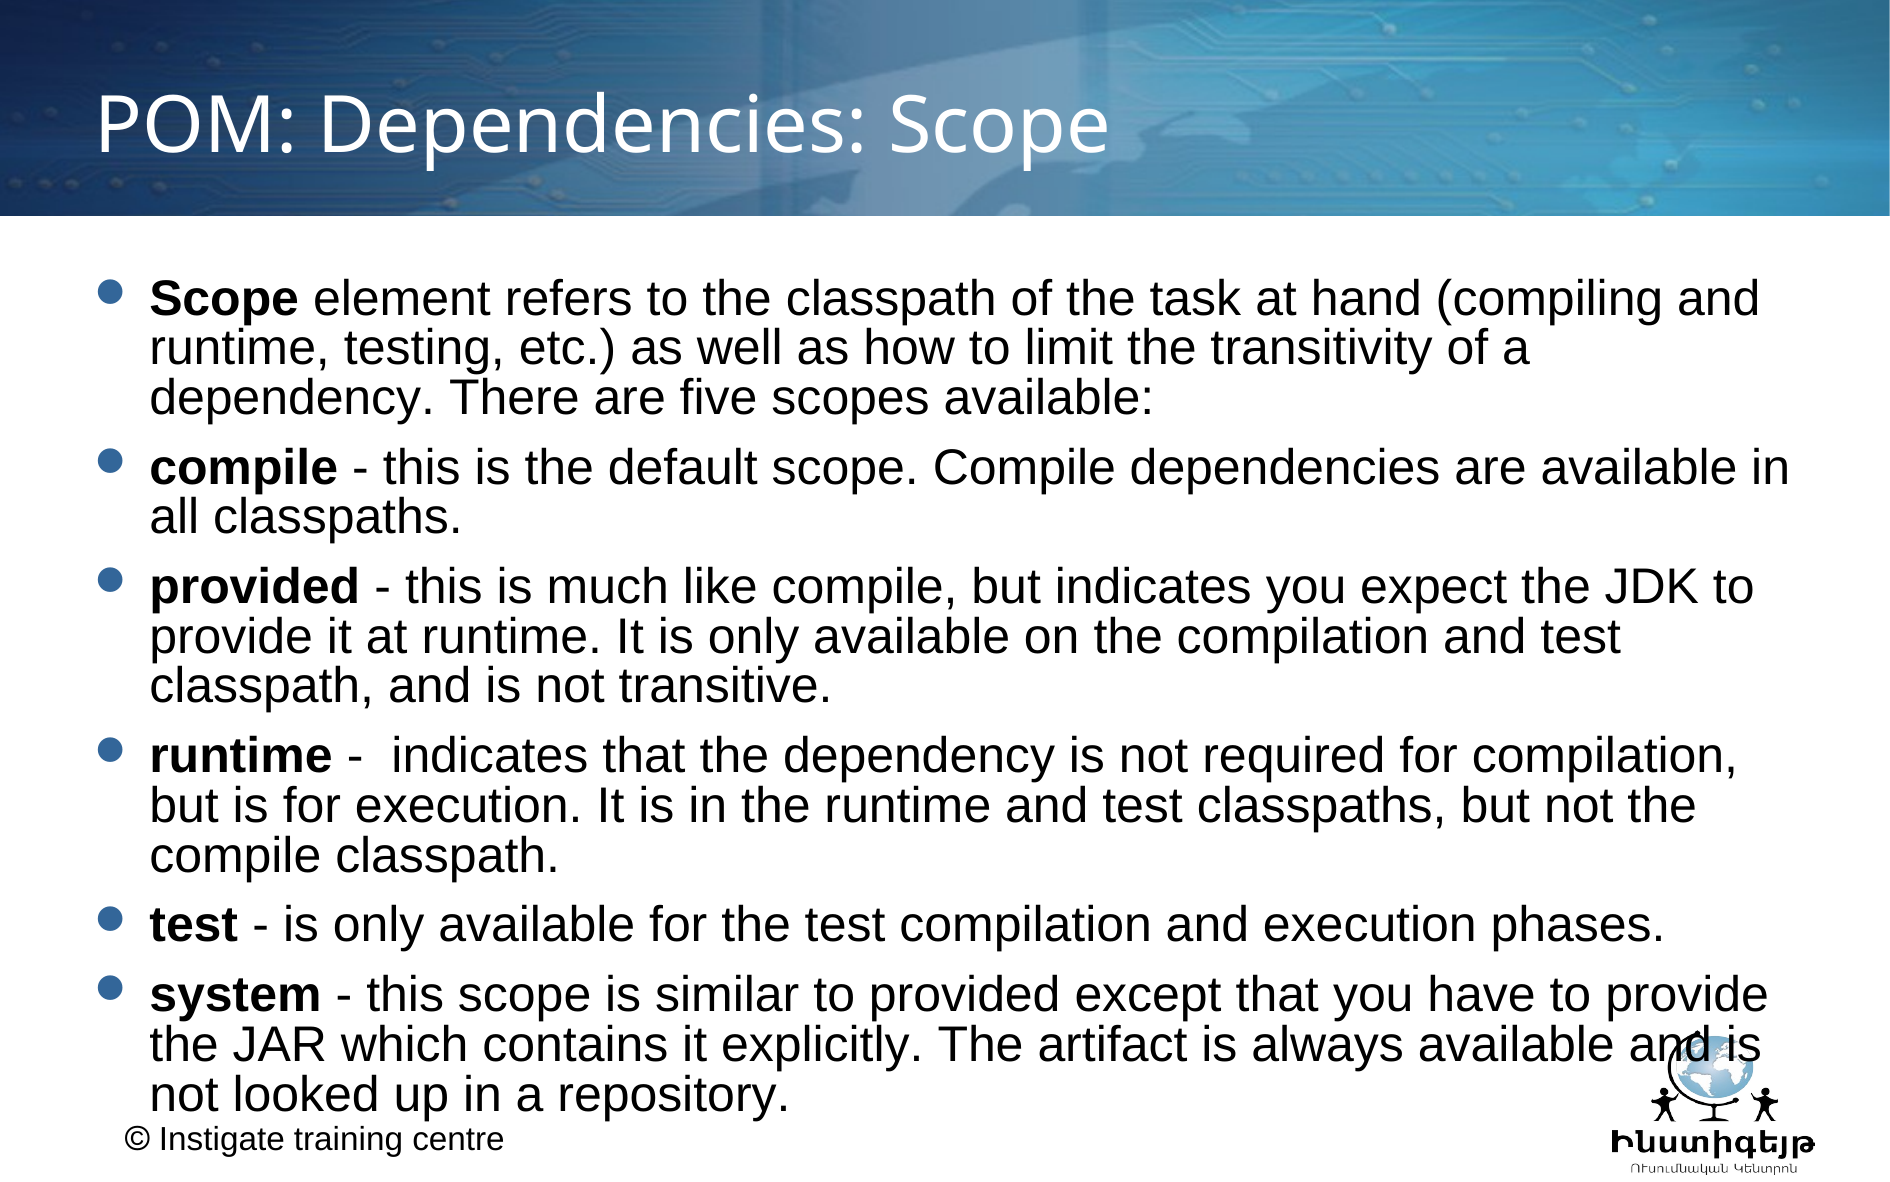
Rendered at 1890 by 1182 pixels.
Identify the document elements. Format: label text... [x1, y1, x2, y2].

text_box POM example: [94, 186, 1793, 191]
picture [0, 0, 1890, 216]
list Scope element refers to the classpath of the task at hand (compiling and runtime, testing, etc.) as well as how to limit the transitivity of a dependency. There are five scopes available: compile - this is the default scope. Compile dependencies are available in all classpaths. provided - this is much like compile, but indicates you expect the JDK to provide it at runtime. It is only available on the compilation and test classpath, and is not transitive. runtime - indicates that the dependency is not required for compilation, but is for execution. It is in the runtime and test classpaths, but not the compile classpath. test - is only available for the test compilation and execution phases. system - this scope is similar to provided except that you have to provide the JAR which contains it explicitly. The artifact is always available and is not looked up in a repository. [94, 275, 1794, 304]
title POM: Dependencies: Scope [94, 47, 1793, 53]
picture [1612, 1030, 1815, 1175]
title Super POM [94, 182, 1793, 186]
